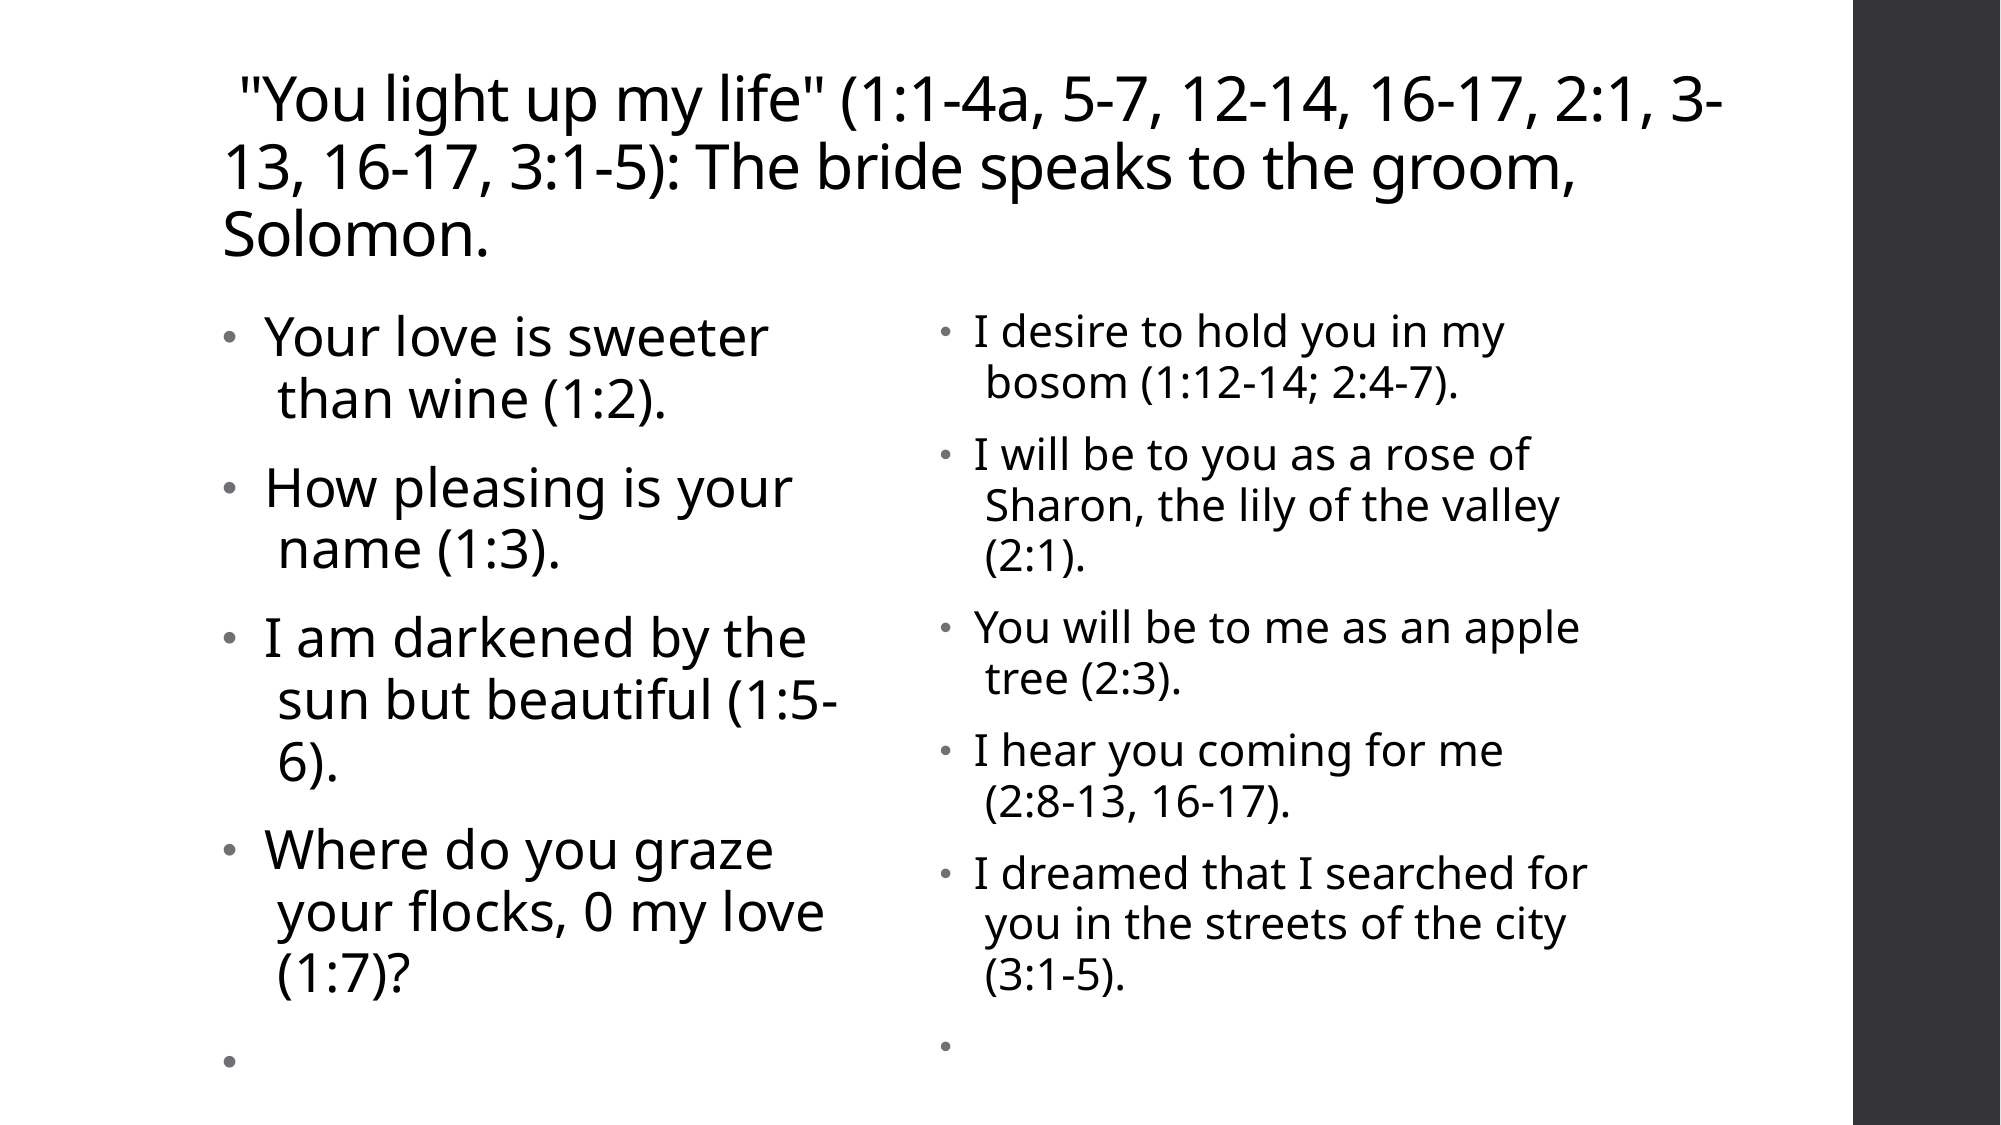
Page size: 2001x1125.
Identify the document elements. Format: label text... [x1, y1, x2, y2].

title "You light up my life" (1:1-4a, 5-7, 12-14, 16-17, 2:1, 3-13, 16-17, 3:1-5): The bride speaks to the groom, Solomon. [206, 60, 1797, 278]
list Your love is sweeter than wine (1:2). How pleasing is your name (1:3). I am darkened by the sun but beautiful (1:5-6). Where do you graze your flocks, 0 my love (1:7)? [207, 299, 900, 1014]
list I desire to hold you in my bosom (1:12-14; 2:4-7). I will be to you as a rose of Sharon, the lily of the valley (2:1). You will be to me as an apple tree (2:3). I hear you coming for me (2:8-13, 16-17). I dreamed that I searched for you in the streets of the city (3:1-5). [924, 299, 1617, 1014]
